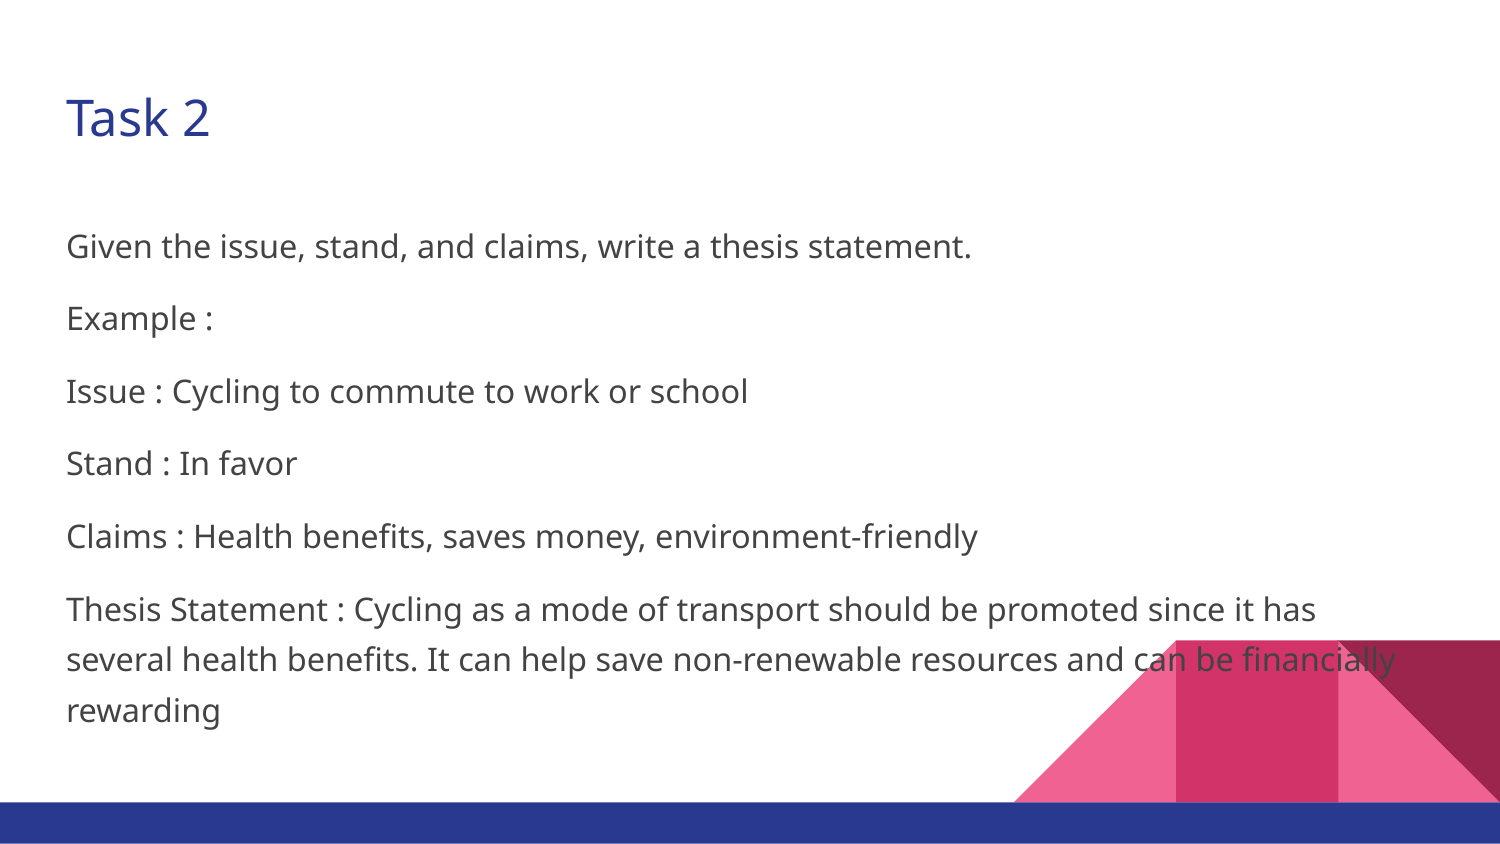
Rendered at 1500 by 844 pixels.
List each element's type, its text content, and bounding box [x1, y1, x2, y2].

title Task 2 [51, 67, 1449, 167]
list Given the issue, stand, and claims, write a thesis statement. Example : Issue : Cycling to commute to work or school Stand : In favor Claims : Health benefits, saves money, environment-friendly Thesis Statement : Cycling as a mode of transport should be promoted since it has several health benefits. It can help save non-renewable resources and can be financially rewarding [51, 201, 1449, 750]
